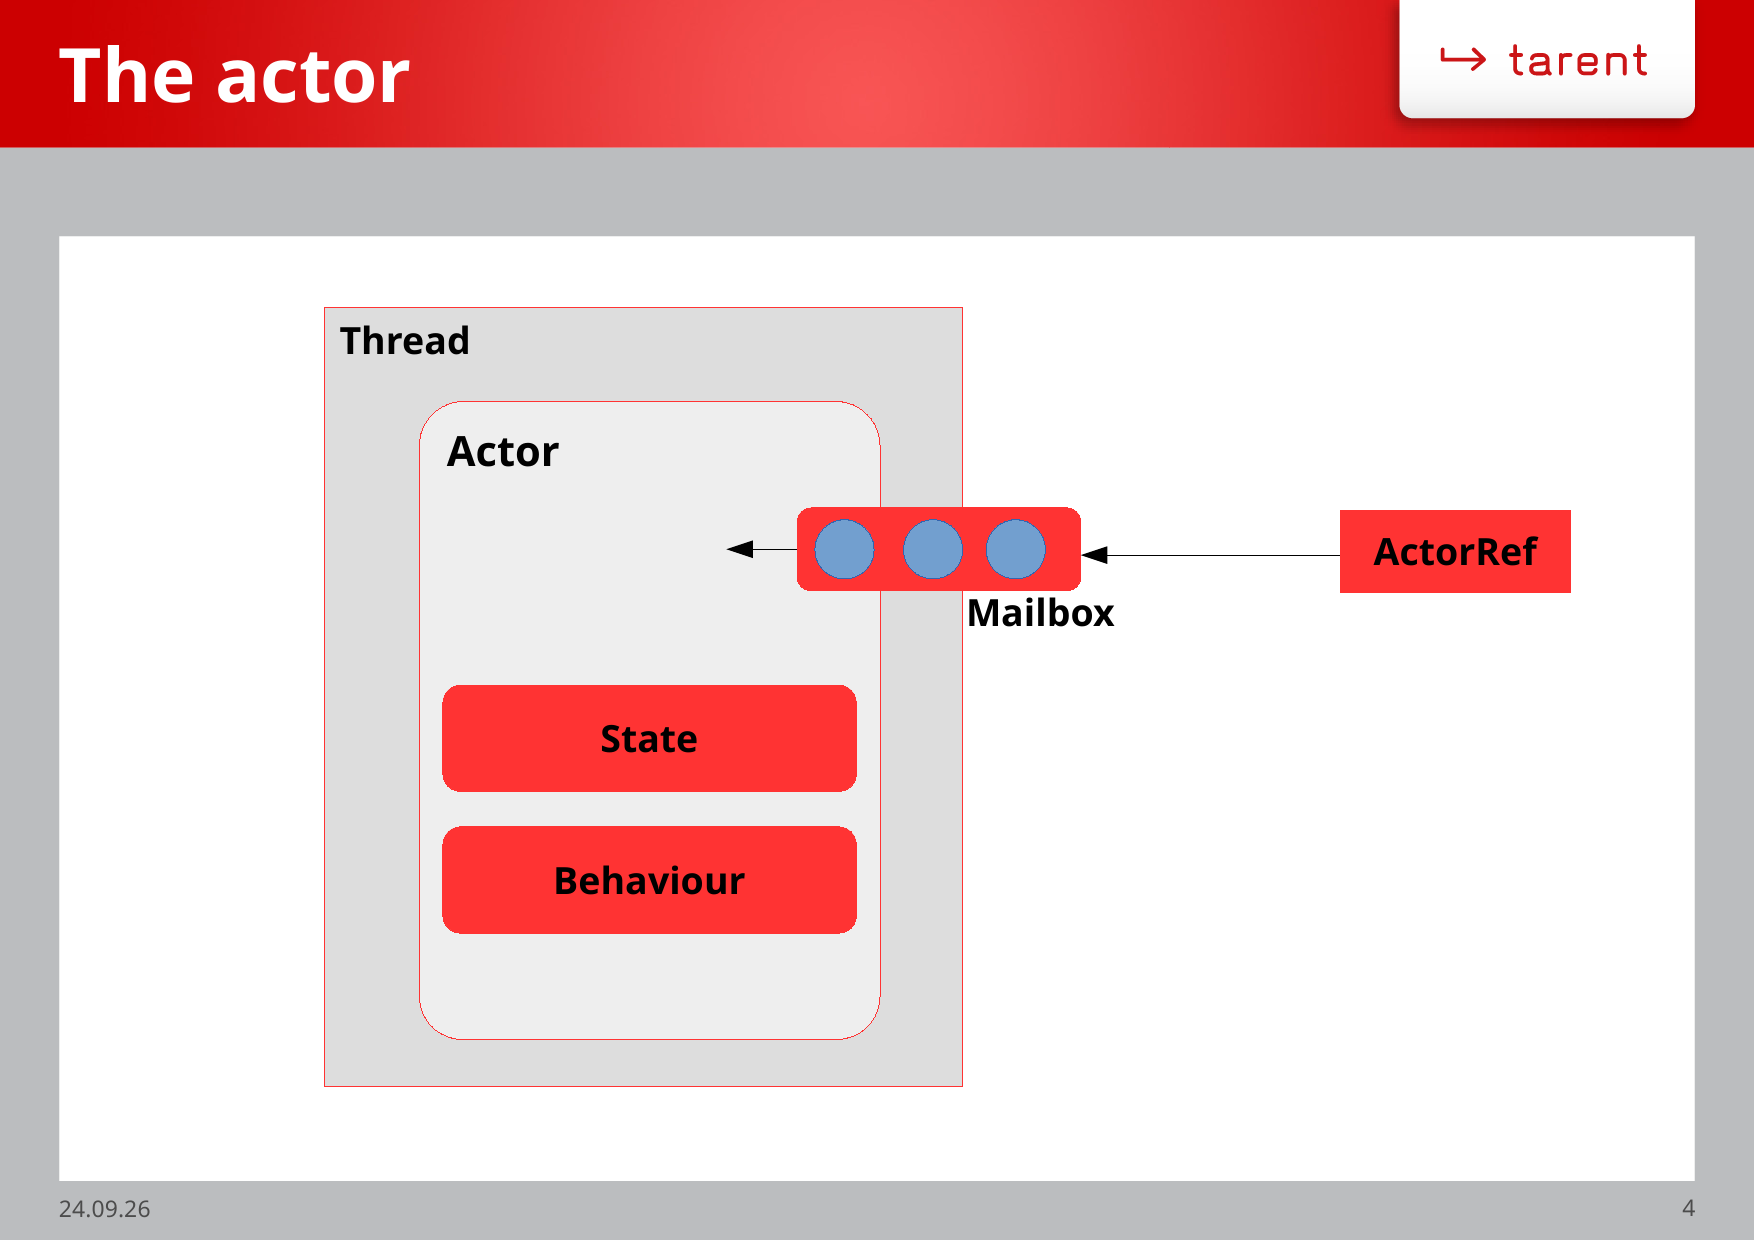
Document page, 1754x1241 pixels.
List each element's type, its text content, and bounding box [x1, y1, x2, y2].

text_box State [442, 685, 857, 792]
text_box ActorRef [1340, 510, 1571, 593]
text_box Mailbox [797, 507, 1081, 591]
text_box Actor [419, 401, 881, 1040]
text_box [903, 519, 963, 579]
picture [0, 0, 1754, 1240]
text_box [986, 519, 1046, 579]
text_box [814, 519, 875, 579]
text_box Thread [324, 307, 963, 1087]
title The actor [58, 0, 1638, 177]
text_box Behaviour [442, 826, 857, 934]
